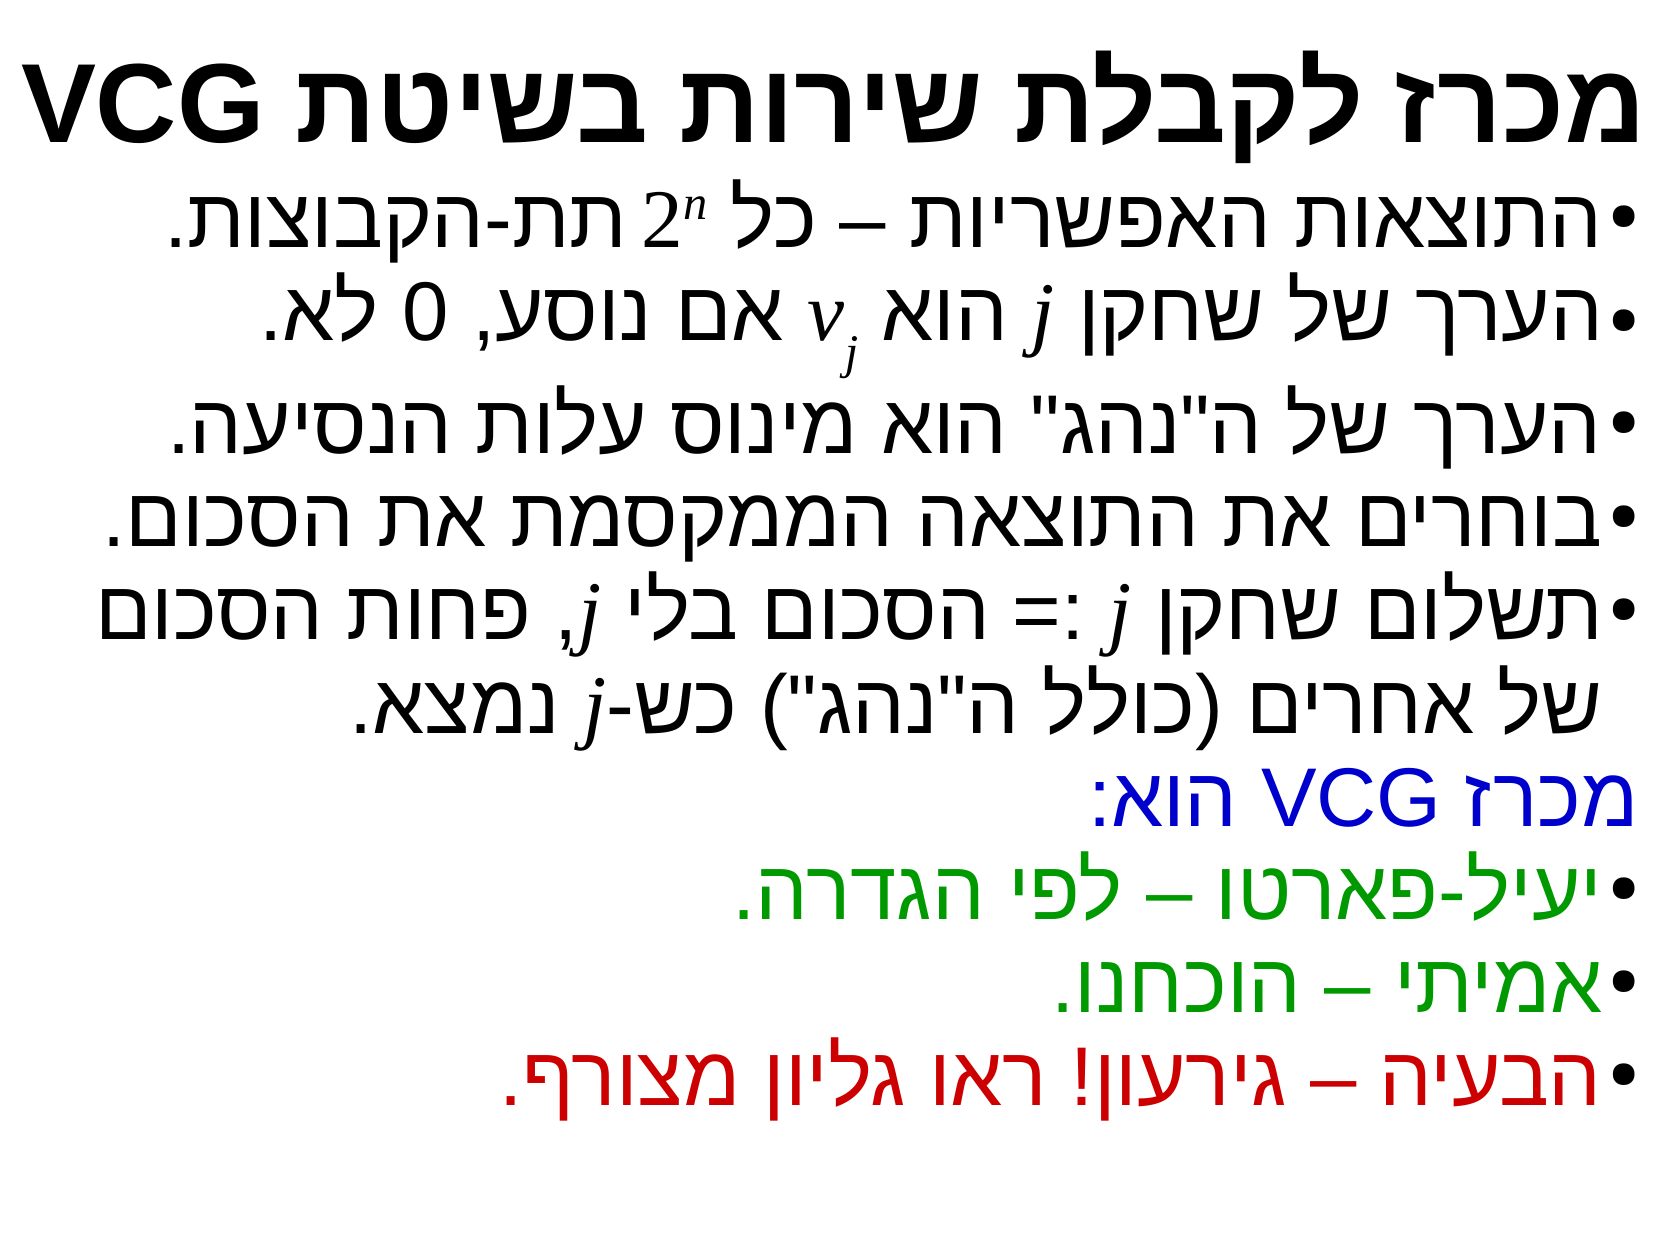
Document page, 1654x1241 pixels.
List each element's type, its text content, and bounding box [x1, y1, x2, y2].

title מכרז לקבלת שירות בשיטת VCG [15, 0, 1654, 215]
text_box התוצאות האפשריות – כל 2n תת-הקבוצות. הערך של שחקן j הוא vj אם נוסע, 0 לא. הערך של ה"נהג" הוא מינוס עלות הנסיעה. בוחרים את התוצאה הממקסמת את הסכום. תשלום שחקן j := הסכום בלי j, פחות הסכום של אחרים (כולל ה"נהג") כש-j נמצא. מכרז VCG הוא: יעיל-פארטו – לפי הגדרה. אמיתי – הוכחנו. הבעיה – גירעון! ראו גליון מצורף. [33, 165, 1654, 1131]
